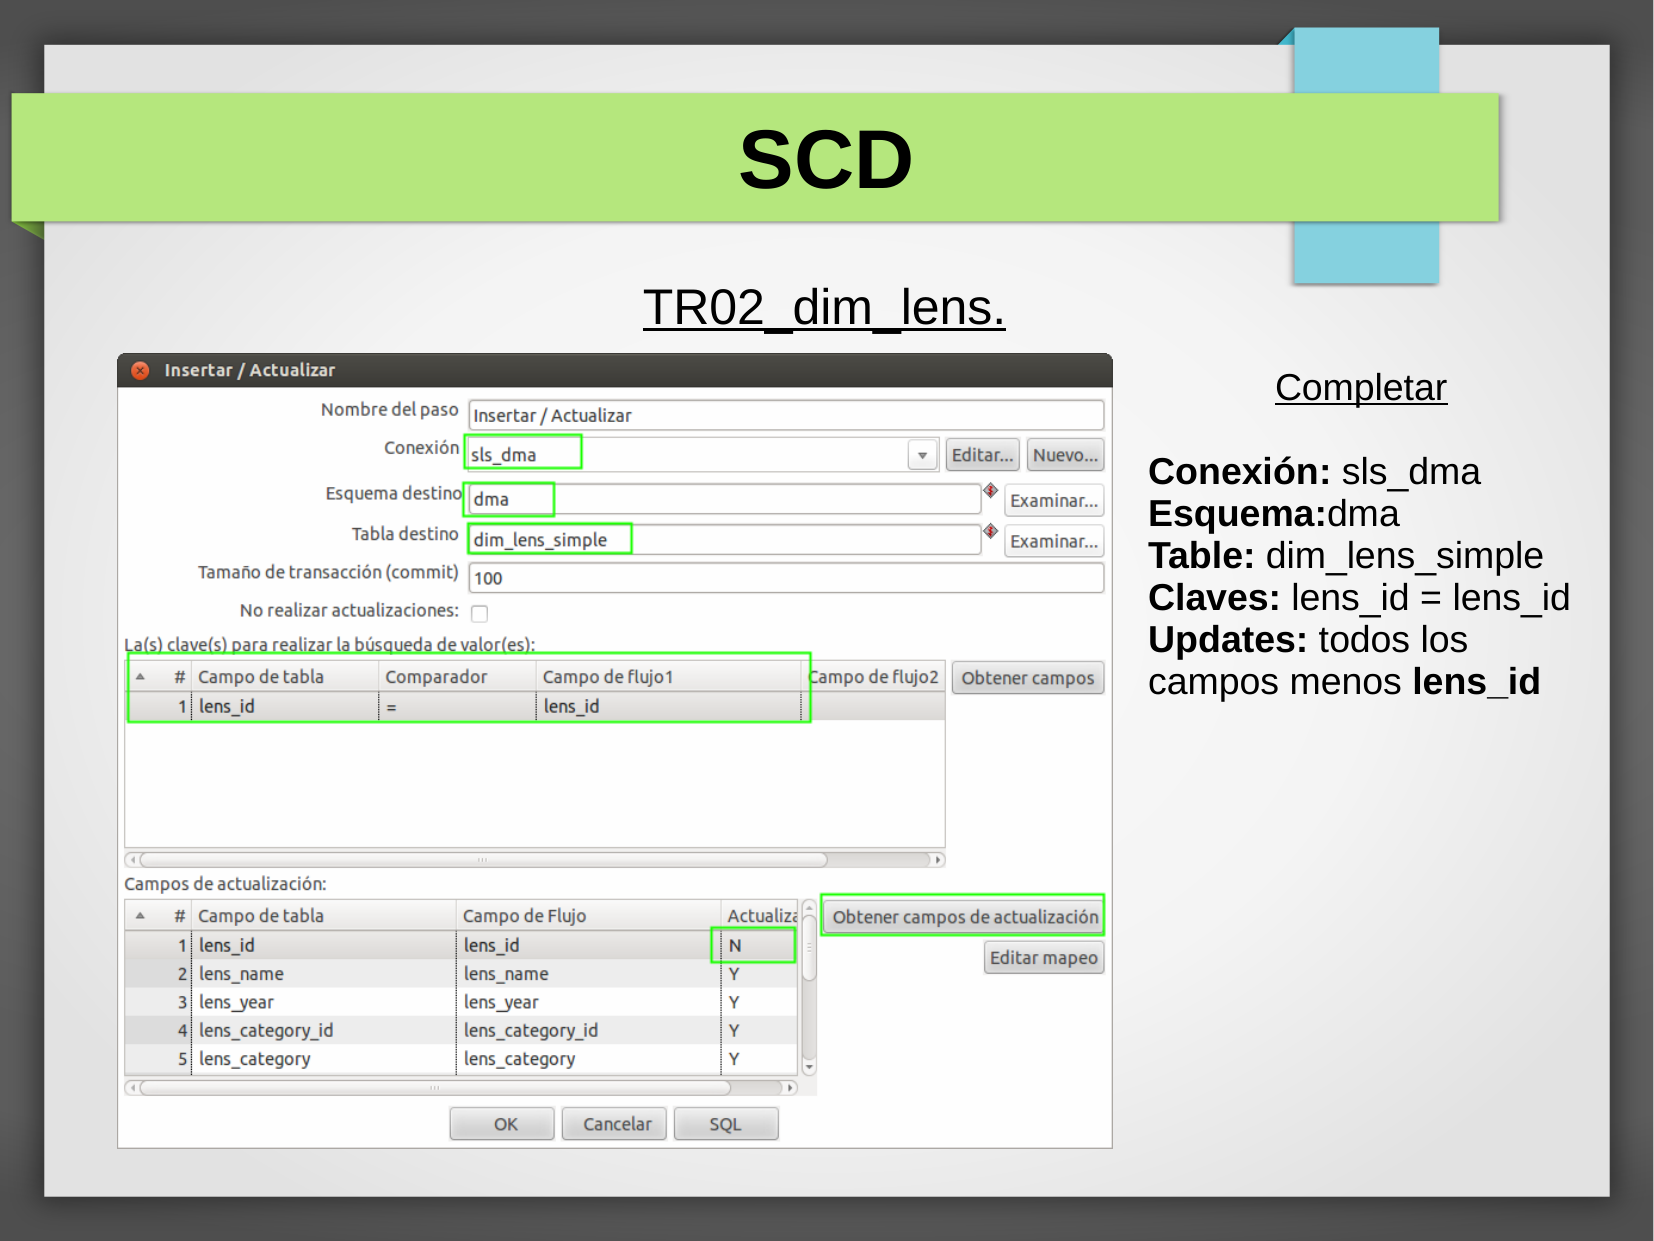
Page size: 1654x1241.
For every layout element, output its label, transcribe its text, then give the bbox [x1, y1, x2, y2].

picture [0, 0, 1654, 1241]
text_box Completar Conexión: sls_dma Esquema:dma Table: dim_lens_simple Claves: lens_id = lens_id Updates: todos los campos menos lens_id [1133, 359, 1590, 711]
text_box TR02_dim_lens. [628, 272, 1022, 344]
title SCD [70, 106, 1583, 213]
